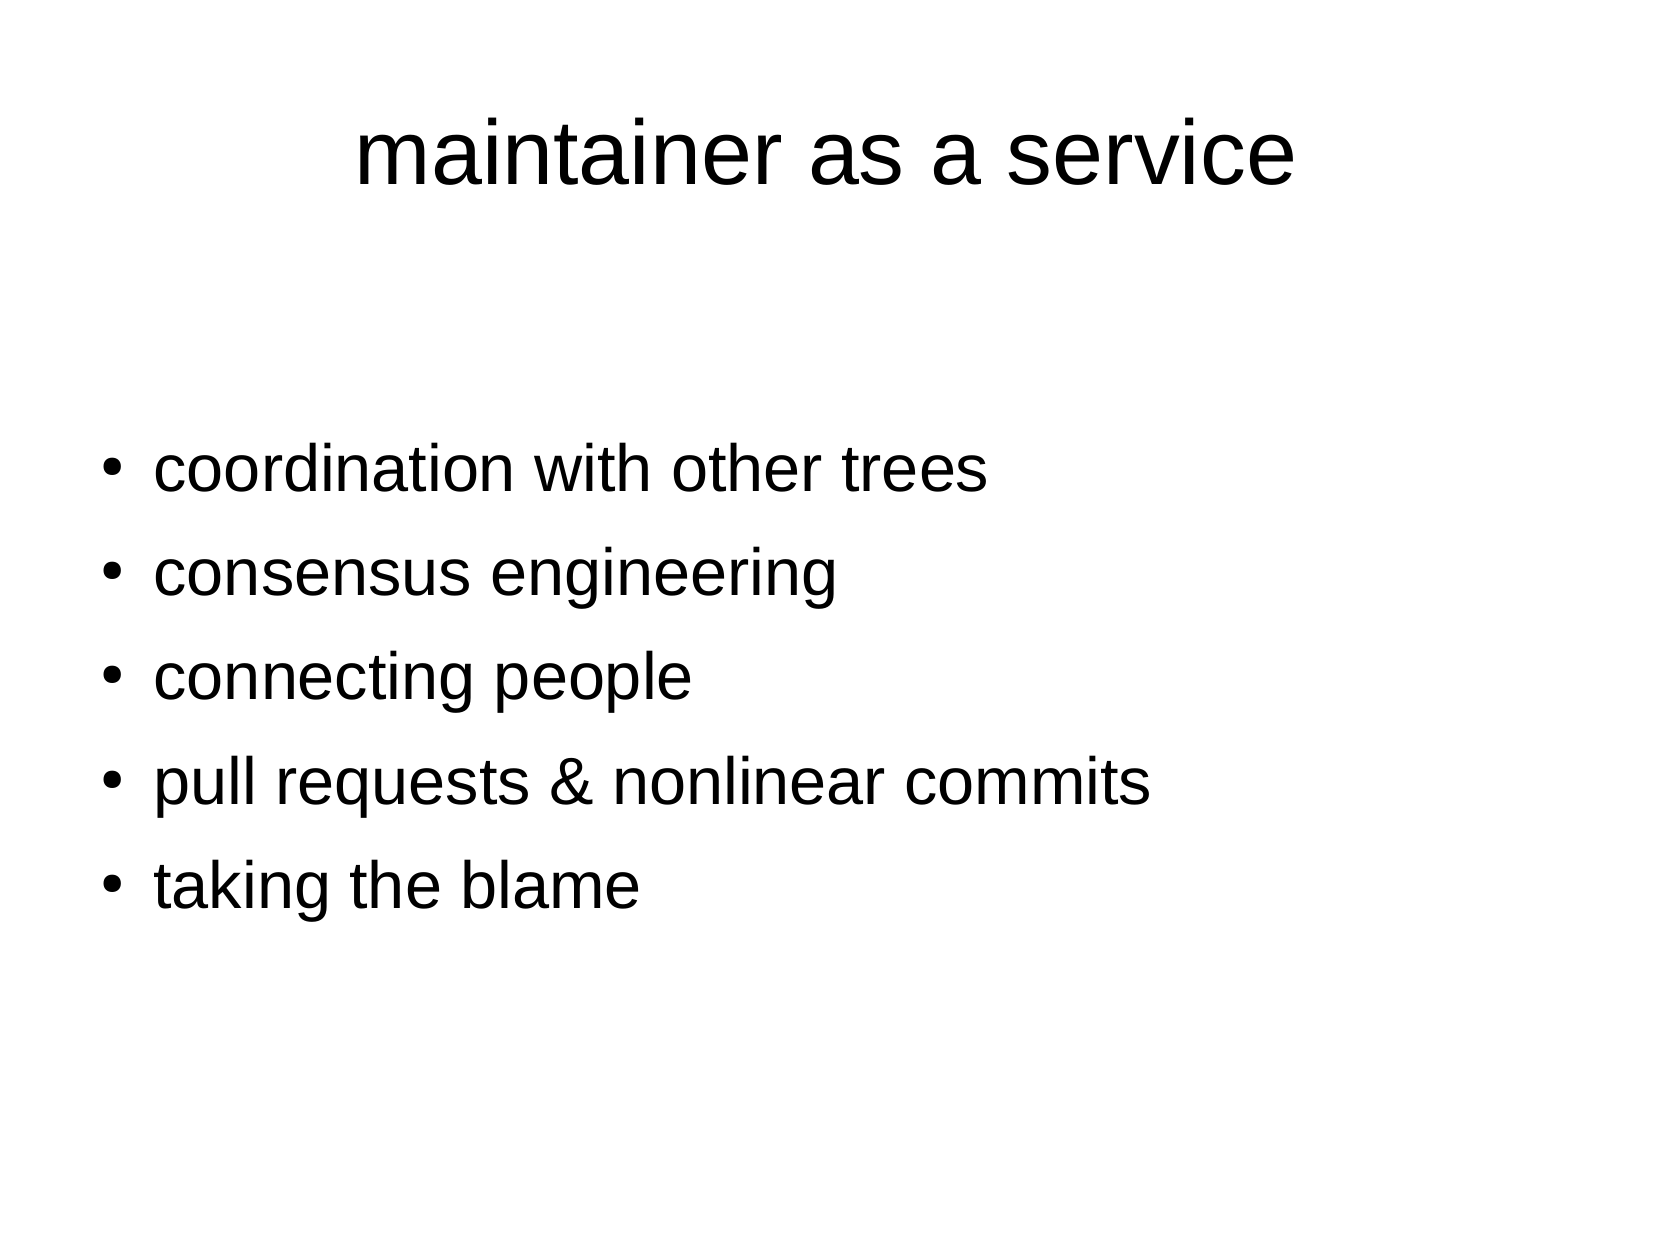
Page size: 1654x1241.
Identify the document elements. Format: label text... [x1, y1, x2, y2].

list coordination with other trees consensus engineering connecting people pull requests & nonlinear commits taking the blame [82, 431, 1571, 1021]
title maintainer as a service [82, 49, 1571, 257]
